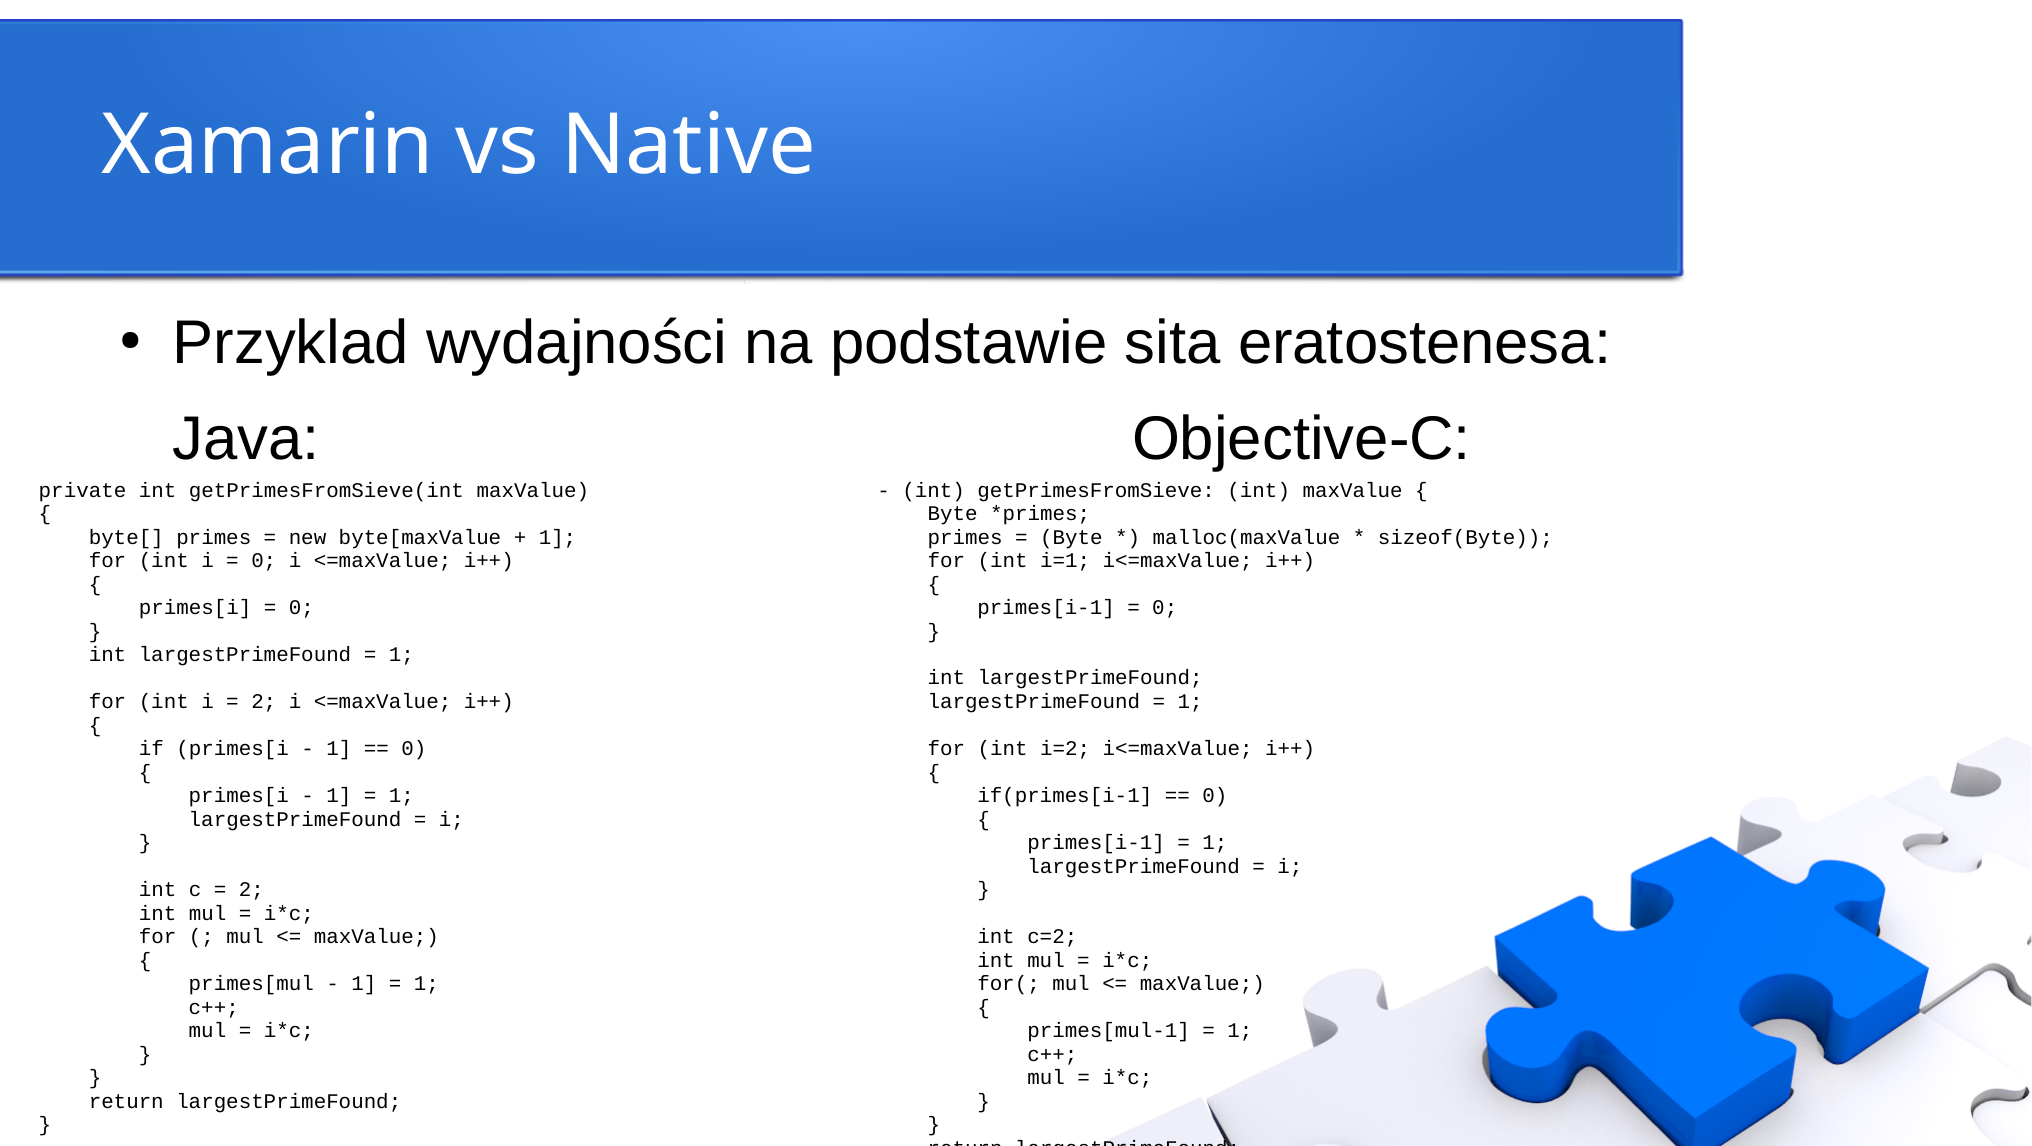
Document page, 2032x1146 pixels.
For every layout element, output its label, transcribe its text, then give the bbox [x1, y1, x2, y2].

text_box private int getPrimesFromSieve(int maxValue) { byte[] primes = new byte[maxValue + 1]; for (int i = 0; i <=maxValue; i++) { primes[i] = 0; } int largestPrimeFound = 1; for (int i = 2; i <=maxValue; i++) { if (primes[i - 1] == 0) { primes[i - 1] = 1; largestPrimeFound = i; } int c = 2; int mul = i*c; for (; mul <= maxValue;) { primes[mul - 1] = 1; c++; mul = i*c; } } return largestPrimeFound; } [24, 472, 827, 1127]
picture [0, 19, 1689, 284]
list Przyklad wydajności na podstawie sita eratostenesa: Java: Objective-C: [101, 307, 1619, 957]
picture [1666, 605, 2032, 1146]
title Xamarin vs Native [101, 45, 1666, 237]
text_box - (int) getPrimesFromSieve: (int) maxValue { Byte *primes; primes = (Byte *) malloc(maxValue * sizeof(Byte)); for (int i=1; i<=maxValue; i++) { primes[i-1] = 0; } int largestPrimeFound; largestPrimeFound = 1; for (int i=2; i<=maxValue; i++) { if(primes[i-1] == 0) { primes[i-1] = 1; largestPrimeFound = i; } int c=2; int mul = i*c; for(; mul <= maxValue;) { primes[mul-1] = 1; c++; mul = i*c; } } return largestPrimeFound; } [862, 472, 1666, 1146]
